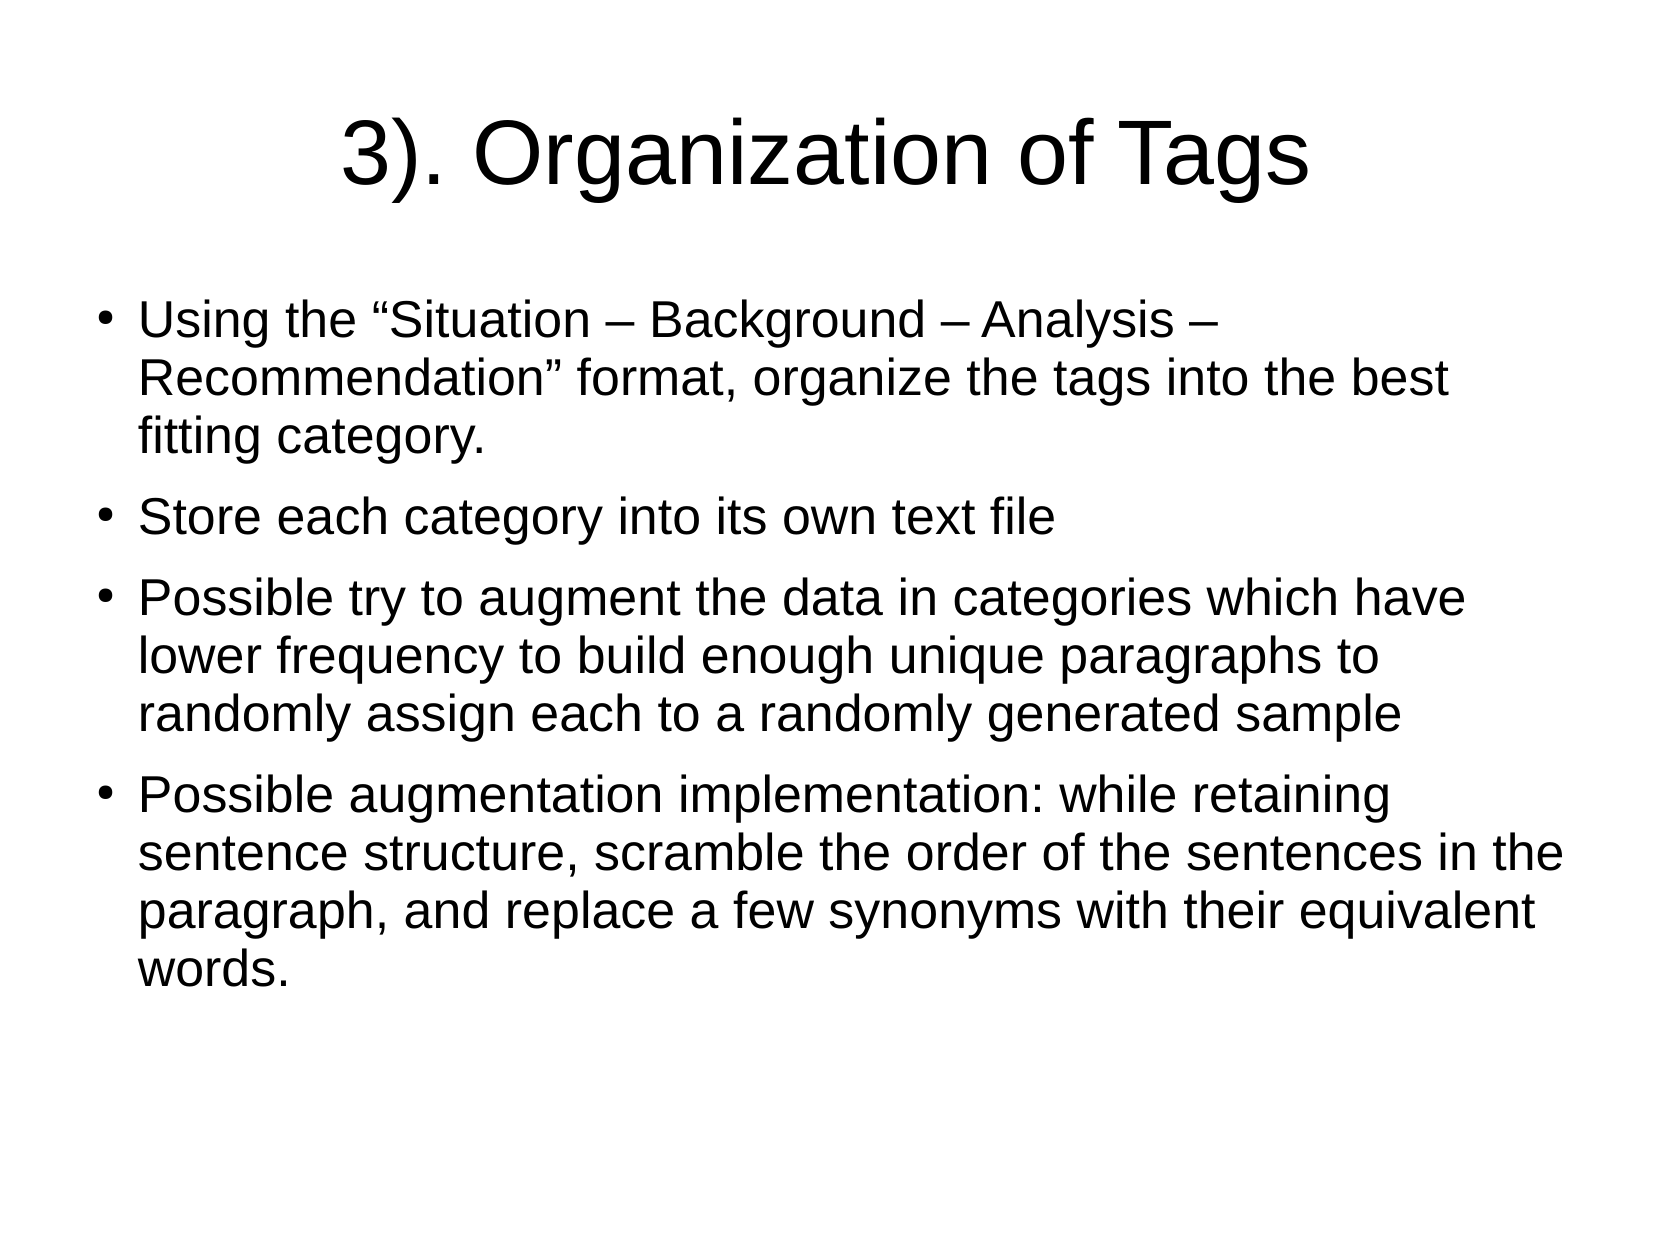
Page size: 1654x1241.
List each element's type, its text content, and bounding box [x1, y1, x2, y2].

title 3). Organization of Tags [82, 49, 1571, 257]
list Using the “Situation – Background – Analysis – Recommendation” format, organize the tags into the best fitting category. Store each category into its own text file Possible try to augment the data in categories which have lower frequency to build enough unique paragraphs to randomly assign each to a randomly generated sample Possible augmentation implementation: while retaining sentence structure, scramble the order of the sentences in the paragraph, and replace a few synonyms with their equivalent words. [82, 290, 1571, 1010]
